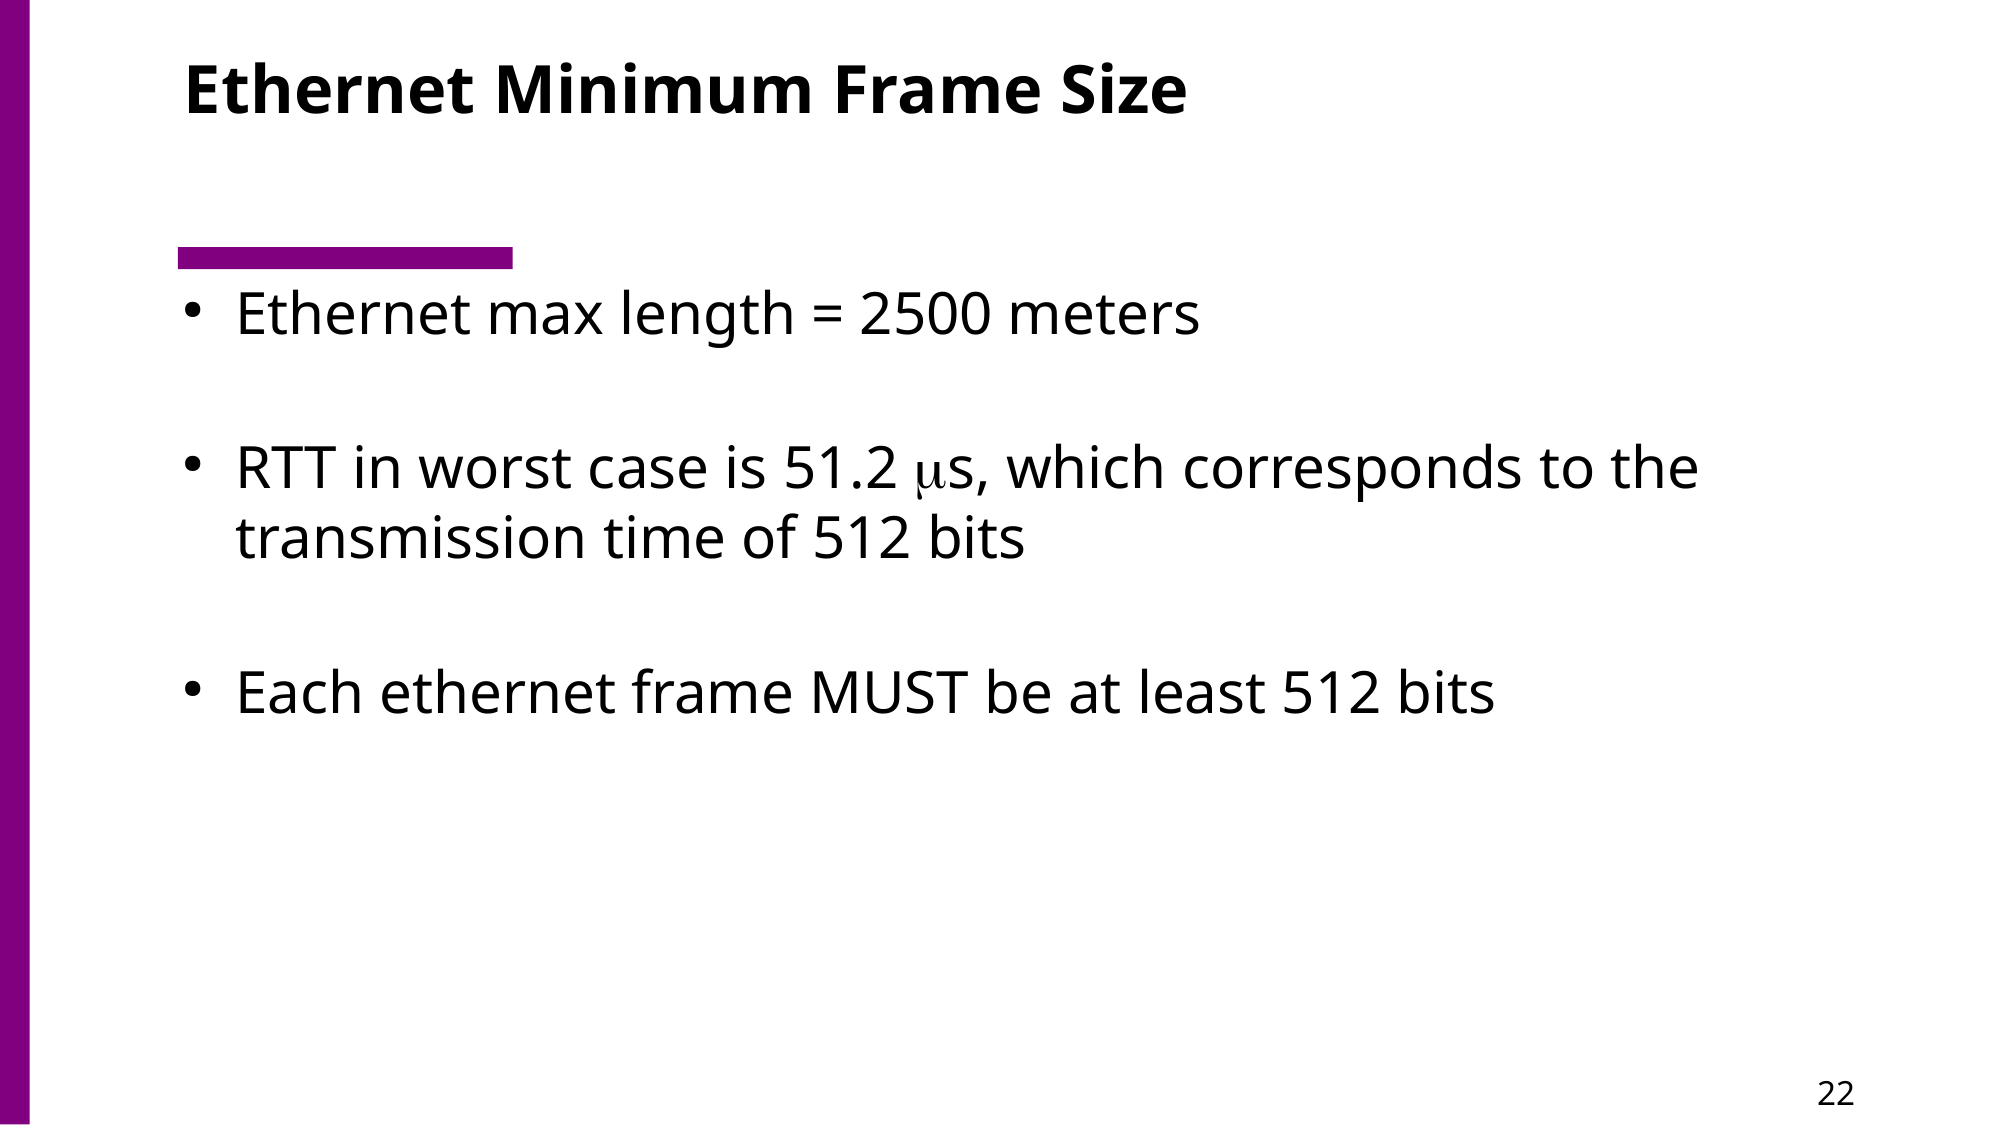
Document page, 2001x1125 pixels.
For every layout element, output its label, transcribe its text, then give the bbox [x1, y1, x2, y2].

list Ethernet max length = 2500 meters RTT in worst case is 51.2 s, which corresponds to the transmission time of 512 bits Each ethernet frame MUST be at least 512 bits [149, 184, 1959, 1024]
title Ethernet Minimum Frame Size [133, 0, 1946, 135]
